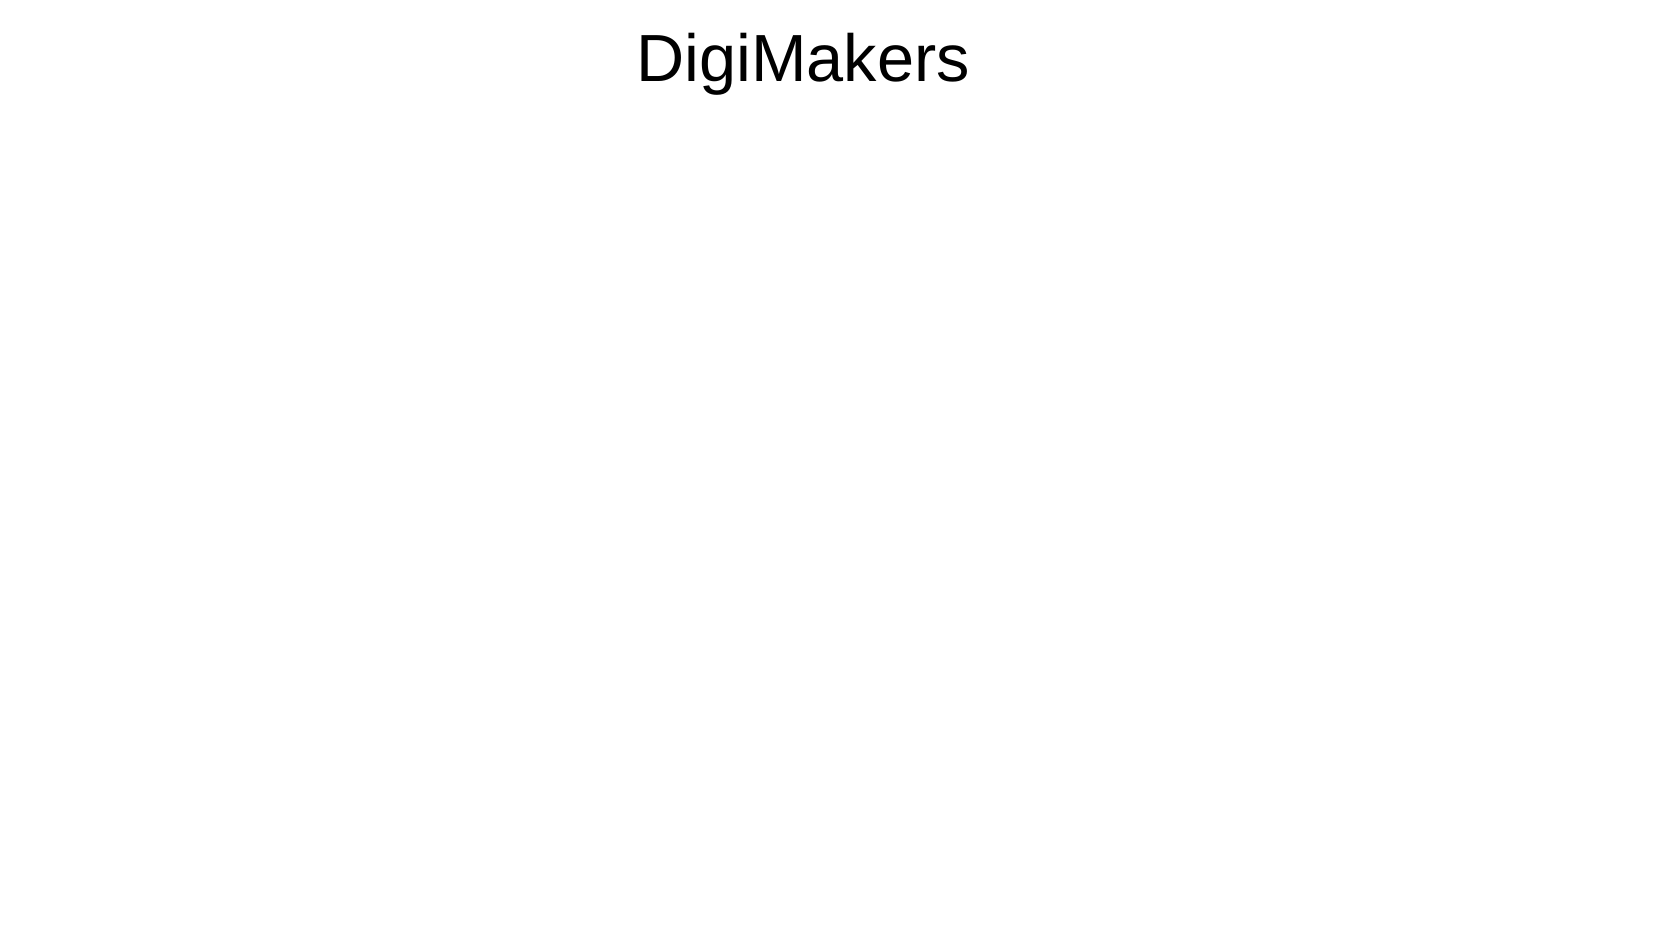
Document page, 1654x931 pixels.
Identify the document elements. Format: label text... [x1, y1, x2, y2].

title DigiMakers [59, 20, 1548, 96]
